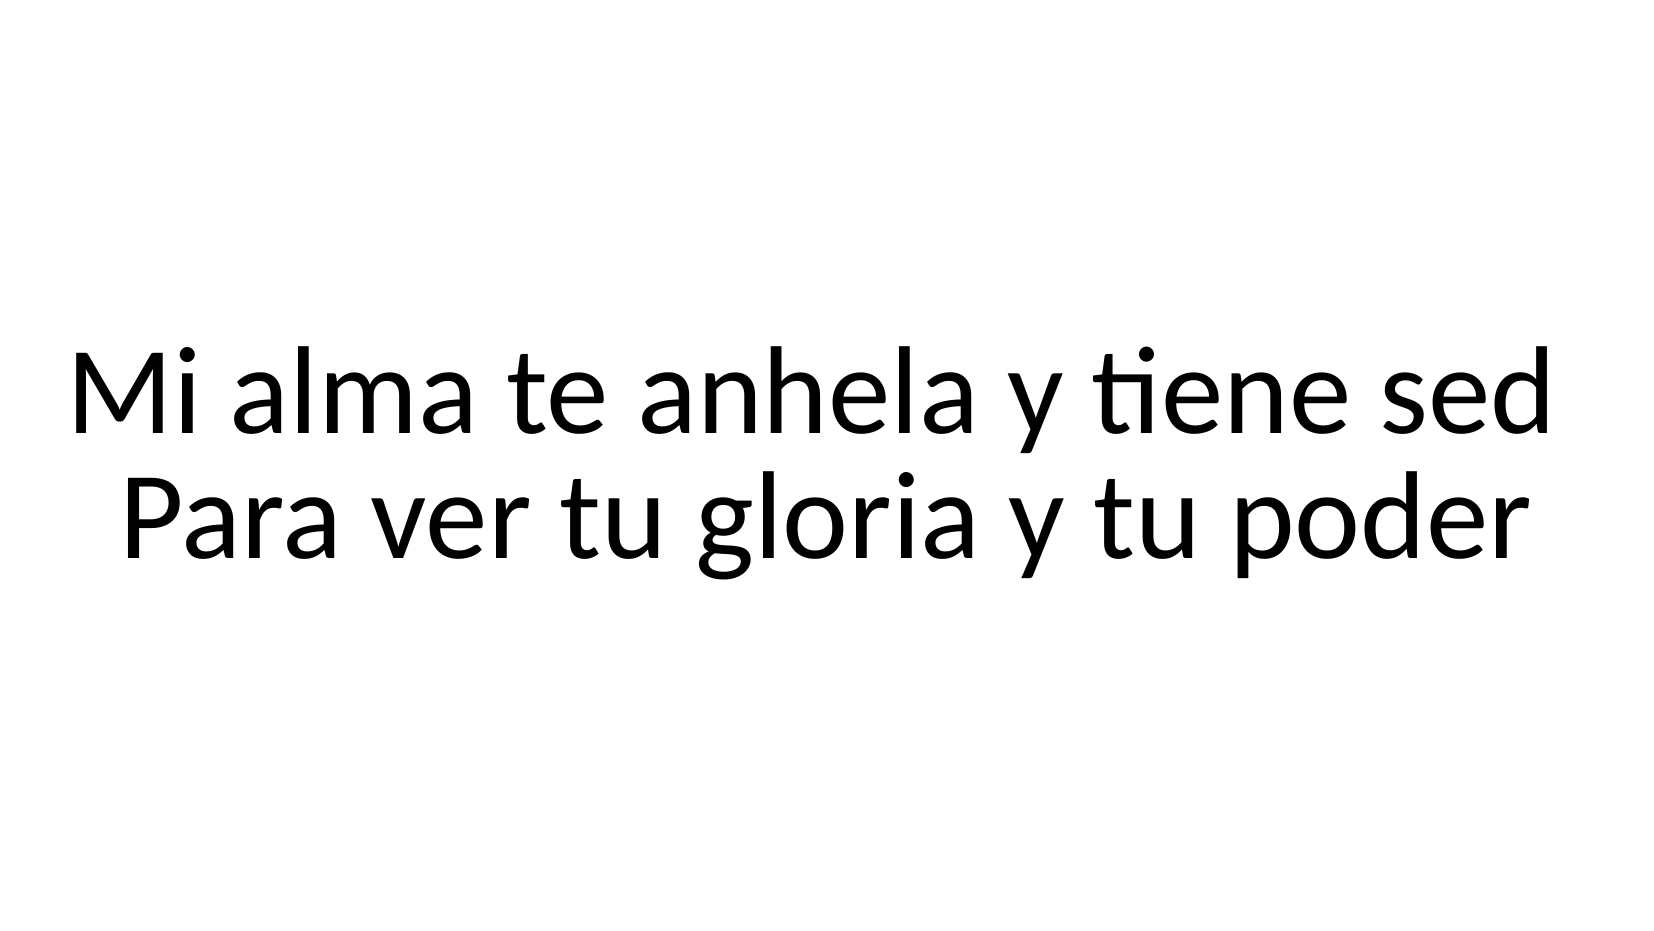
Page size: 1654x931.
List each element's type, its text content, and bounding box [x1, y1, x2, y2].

title Mi alma te anhela y tiene sed Para ver tu gloria y tu poder [0, 0, 1654, 931]
